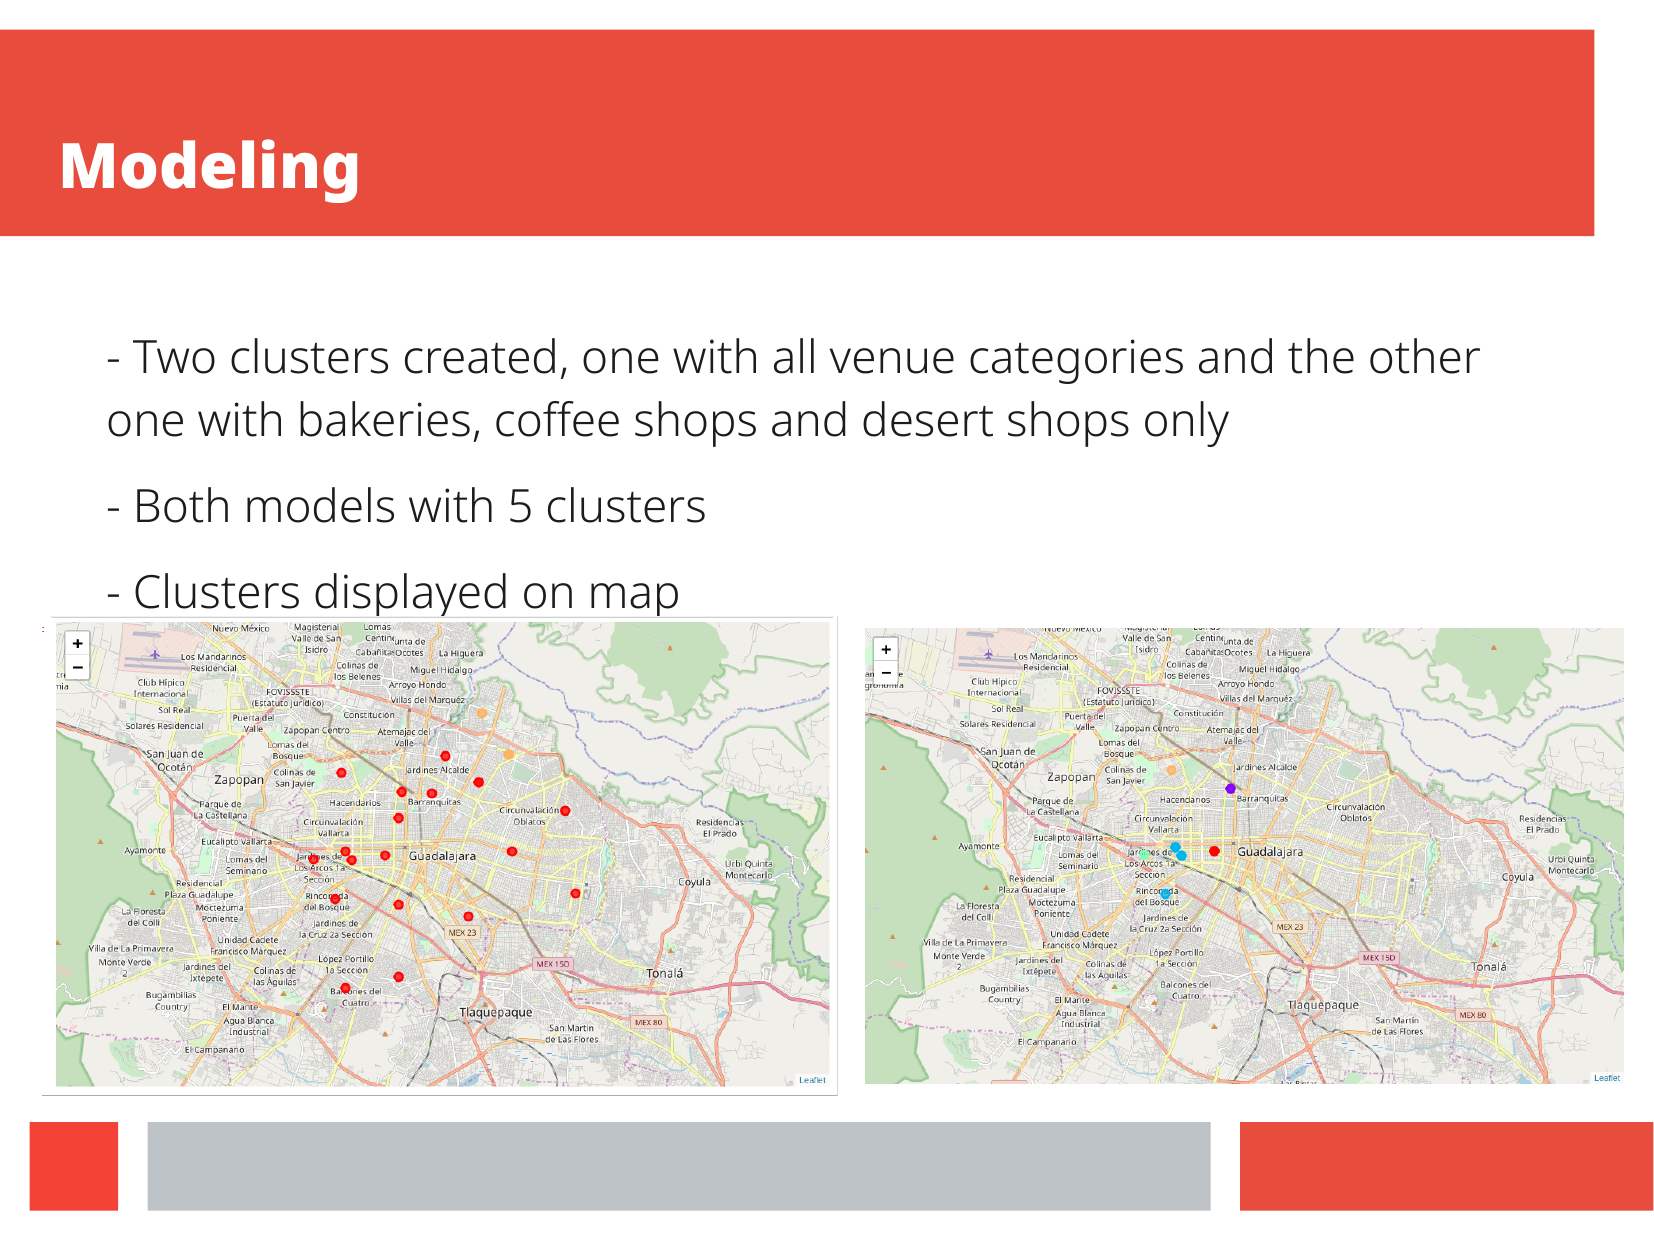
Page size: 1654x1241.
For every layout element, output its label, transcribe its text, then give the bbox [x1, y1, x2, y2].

picture [42, 616, 841, 1098]
picture [855, 624, 1629, 1090]
list - Two clusters created, one with all venue categories and the other one with bakeries, coffee shops and desert shops only - Both models with 5 clusters - Clusters displayed on map [59, 324, 1565, 1093]
title Modeling [59, 59, 1595, 207]
